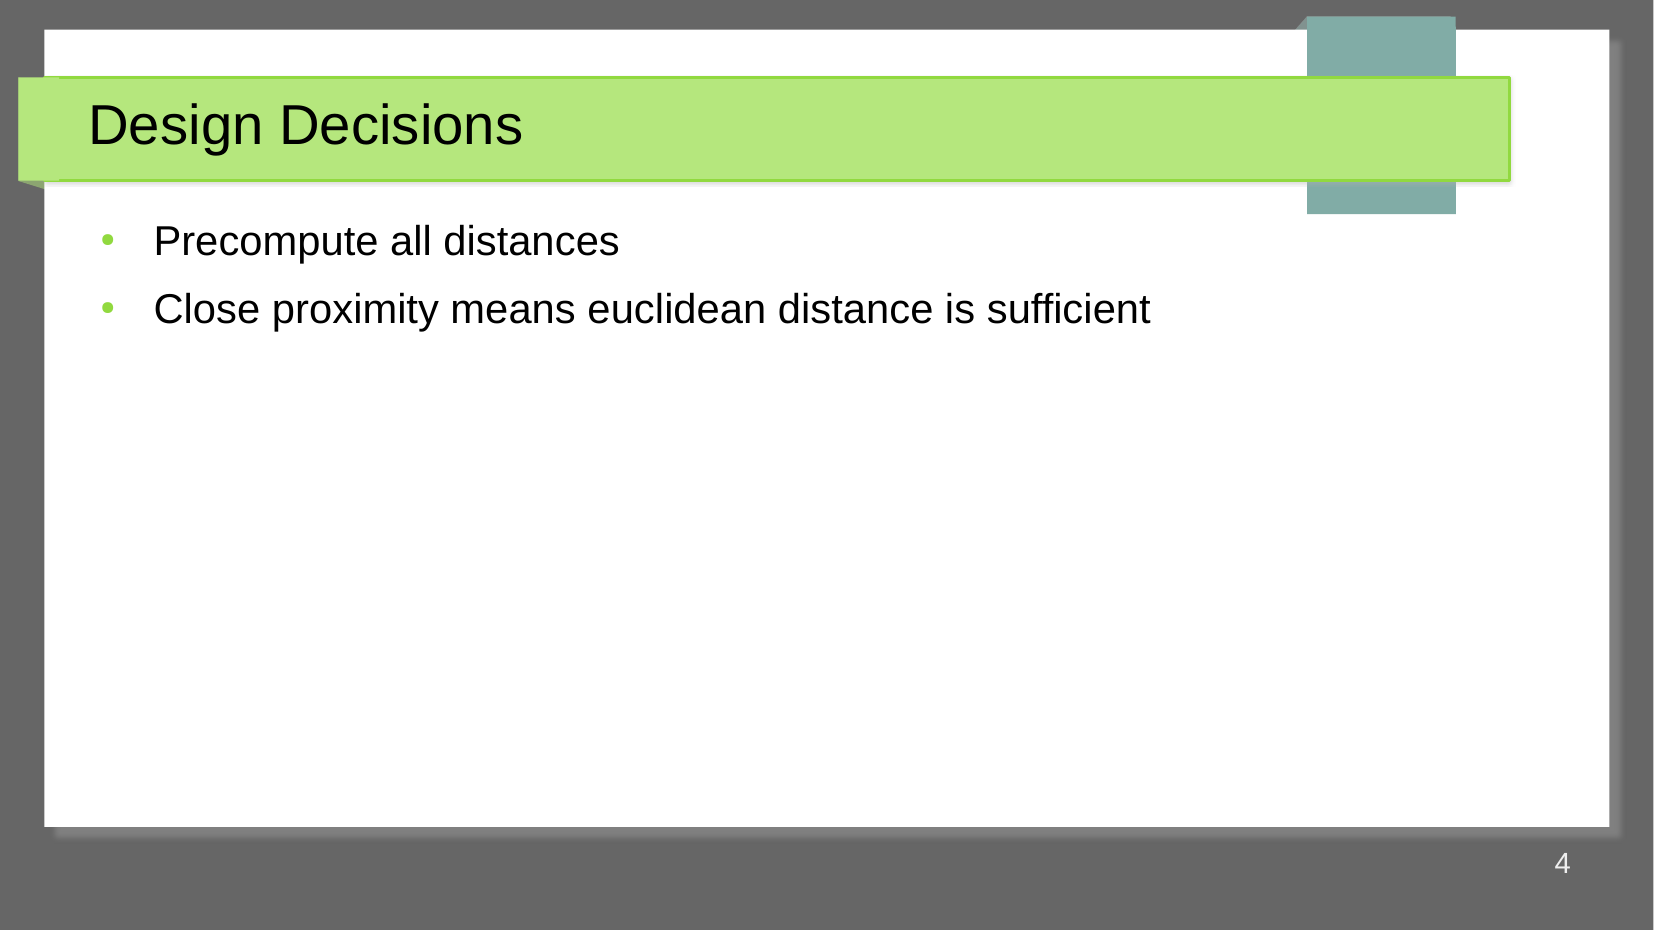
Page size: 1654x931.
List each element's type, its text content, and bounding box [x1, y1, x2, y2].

list Precompute all distances Close proximity means euclidean distance is sufficient [82, 217, 1571, 758]
title Design Decisions [88, 73, 1506, 178]
